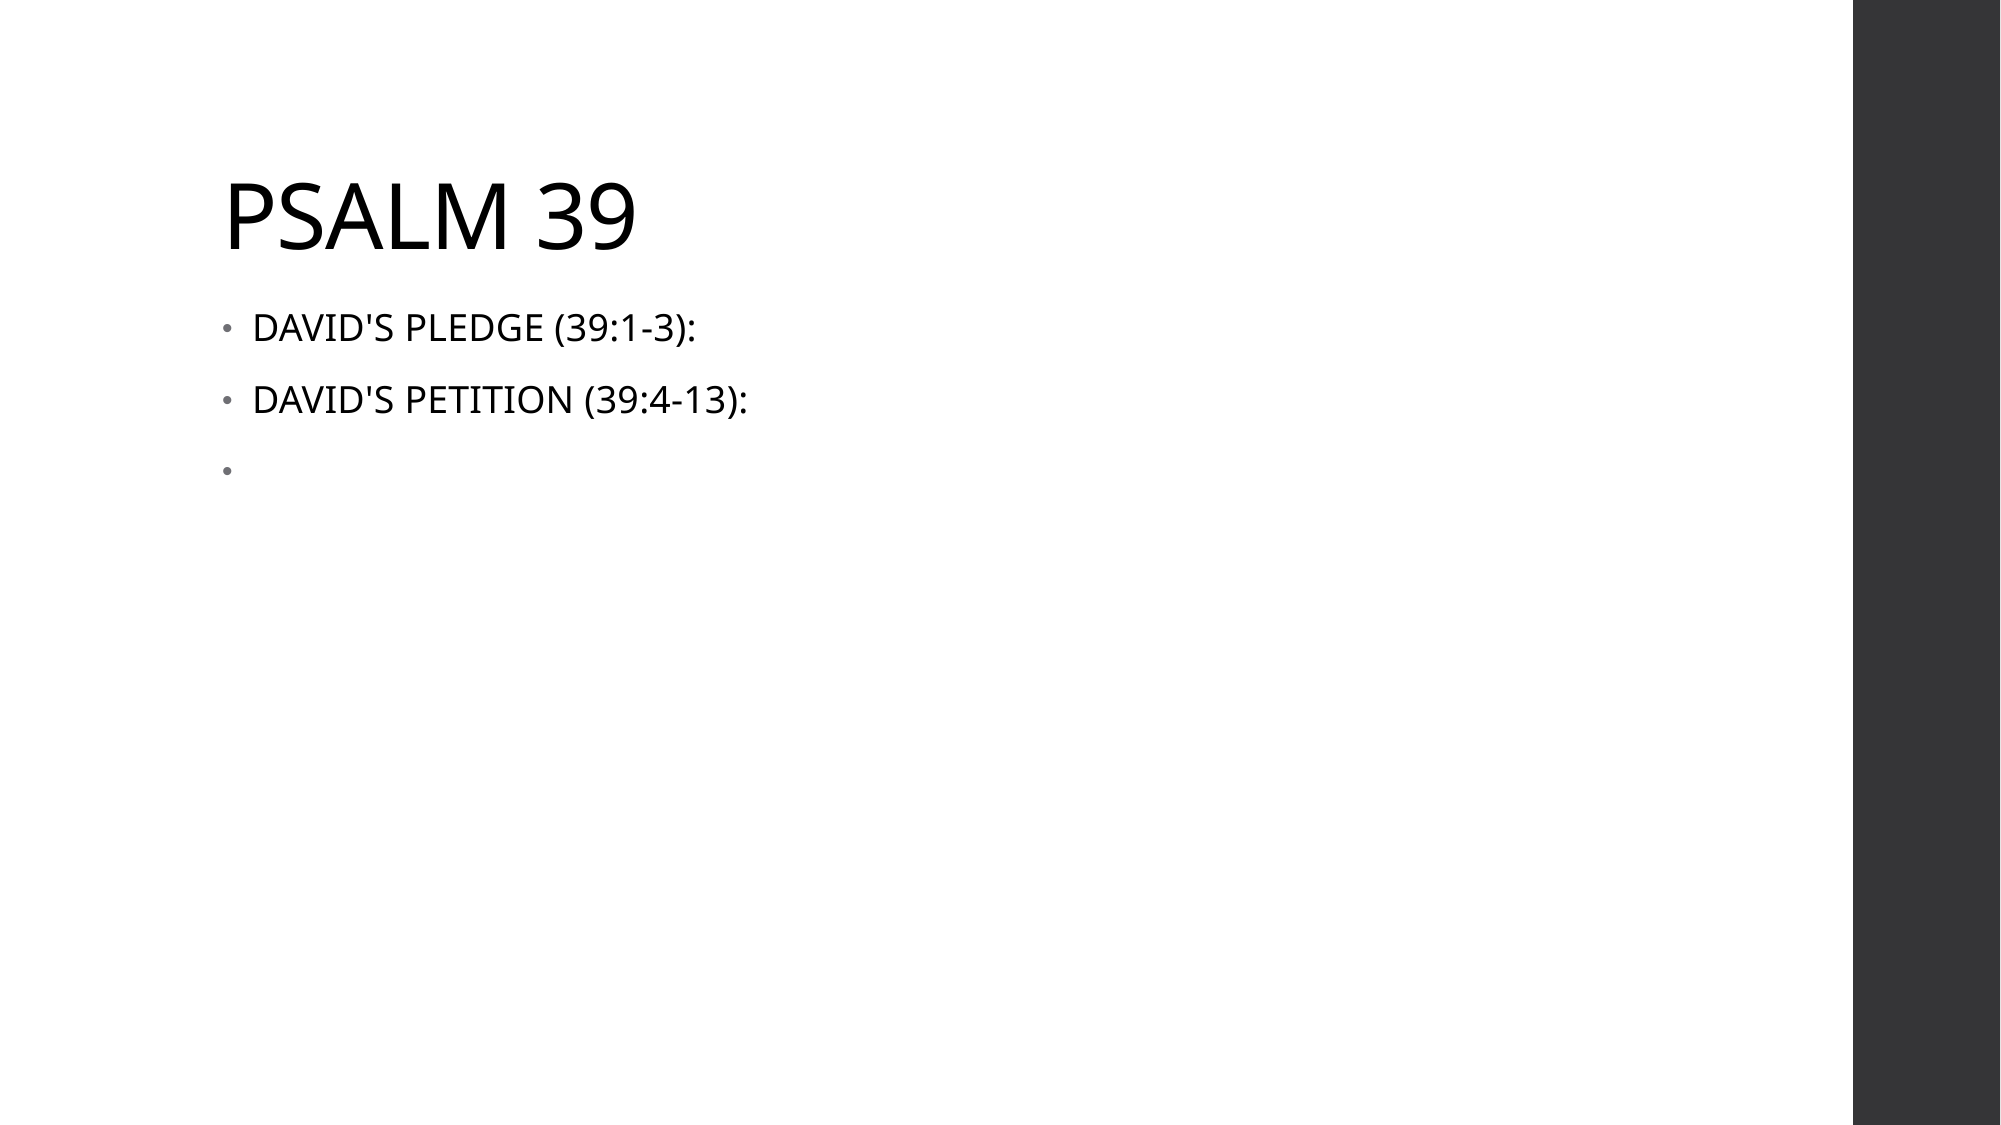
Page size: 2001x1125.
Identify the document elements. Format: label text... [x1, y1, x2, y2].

list DAVID'S PLEDGE (39:1-3): DAVID'S PETITION (39:4-13): [206, 299, 1617, 1014]
title PSALM 39 [206, 60, 1797, 278]
